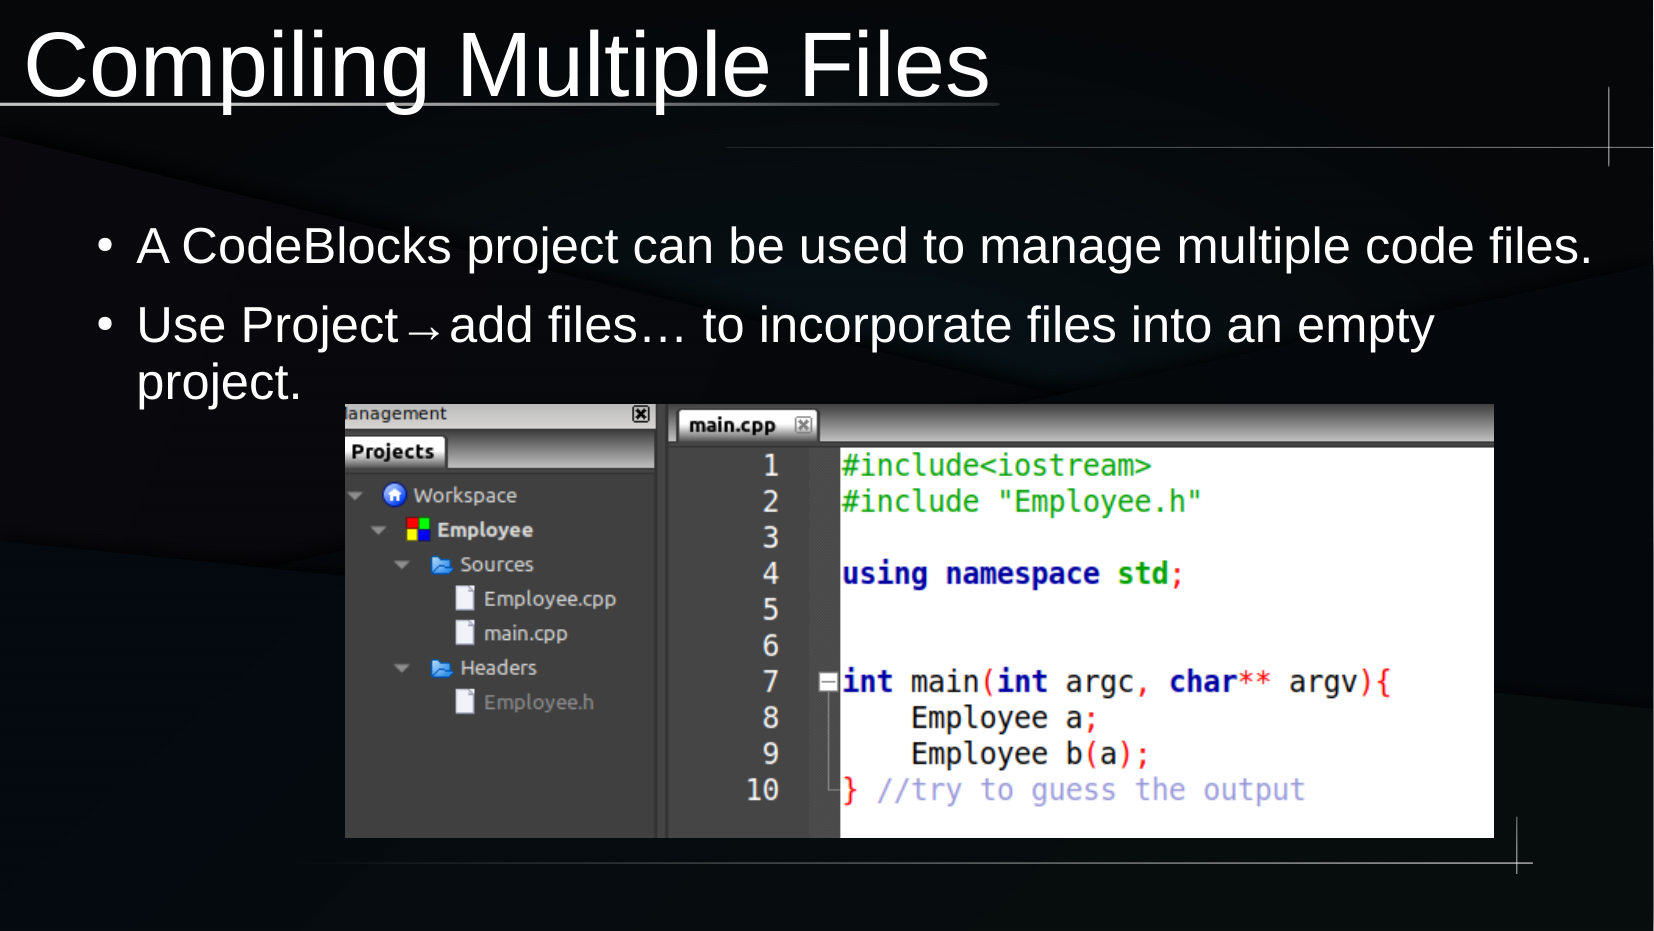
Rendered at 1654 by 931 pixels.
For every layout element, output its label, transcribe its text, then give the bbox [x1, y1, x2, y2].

list A CodeBlocks project can be used to manage multiple code files. Use Project→add files… to incorporate files into an empty project. [82, 217, 1606, 466]
picture [0, 0, 1654, 931]
title Compiling Multiple Files [23, 11, 1589, 119]
